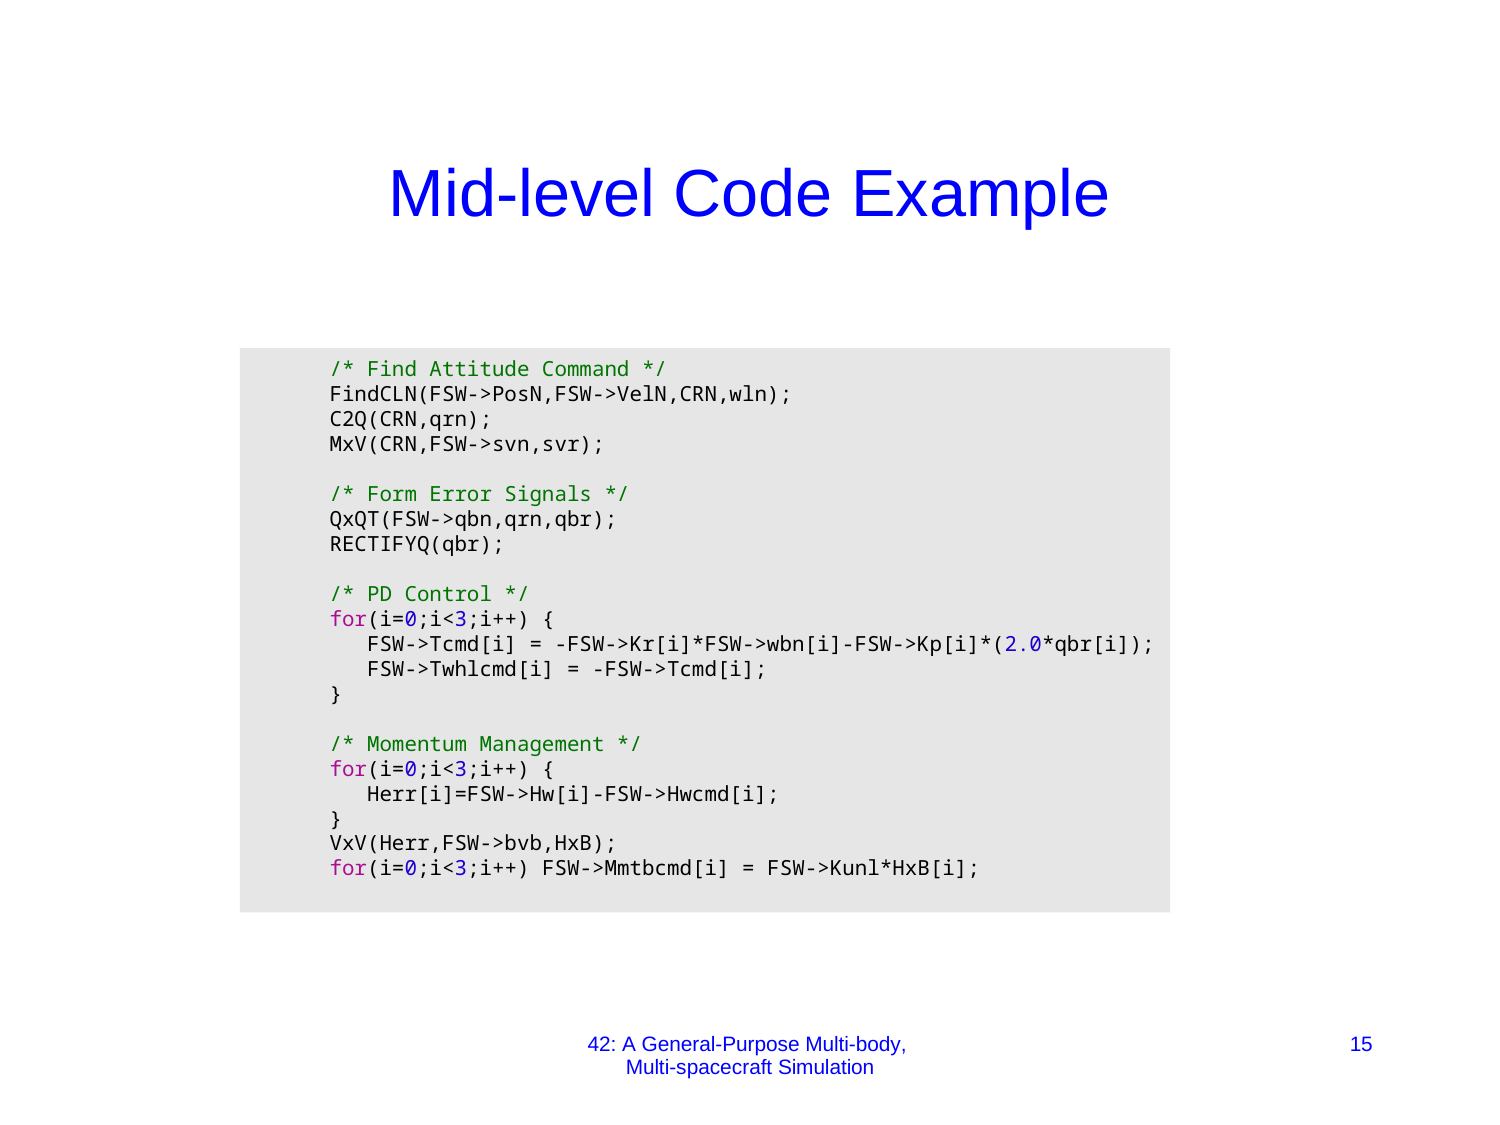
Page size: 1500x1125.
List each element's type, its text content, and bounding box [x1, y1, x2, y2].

title Mid-level Code Example [112, 99, 1388, 288]
text_box /* Find Attitude Command */ FindCLN(FSW->PosN,FSW->VelN,CRN,wln); C2Q(CRN,qrn); MxV(CRN,FSW->svn,svr); /* Form Error Signals */ QxQT(FSW->qbn,qrn,qbr); RECTIFYQ(qbr); /* PD Control */ for(i=0;i<3;i++) { FSW->Tcmd[i] = -FSW->Kr[i]*FSW->wbn[i]-FSW->Kp[i]*(2.0*qbr[i]); FSW->Twhlcmd[i] = -FSW->Tcmd[i]; } /* Momentum Management */ for(i=0;i<3;i++) { Herr[i]=FSW->Hw[i]-FSW->Hwcmd[i]; } VxV(Herr,FSW->bvb,HxB); for(i=0;i<3;i++) FSW->Mmtbcmd[i] = FSW->Kunl*HxB[i]; [239, 348, 1171, 913]
